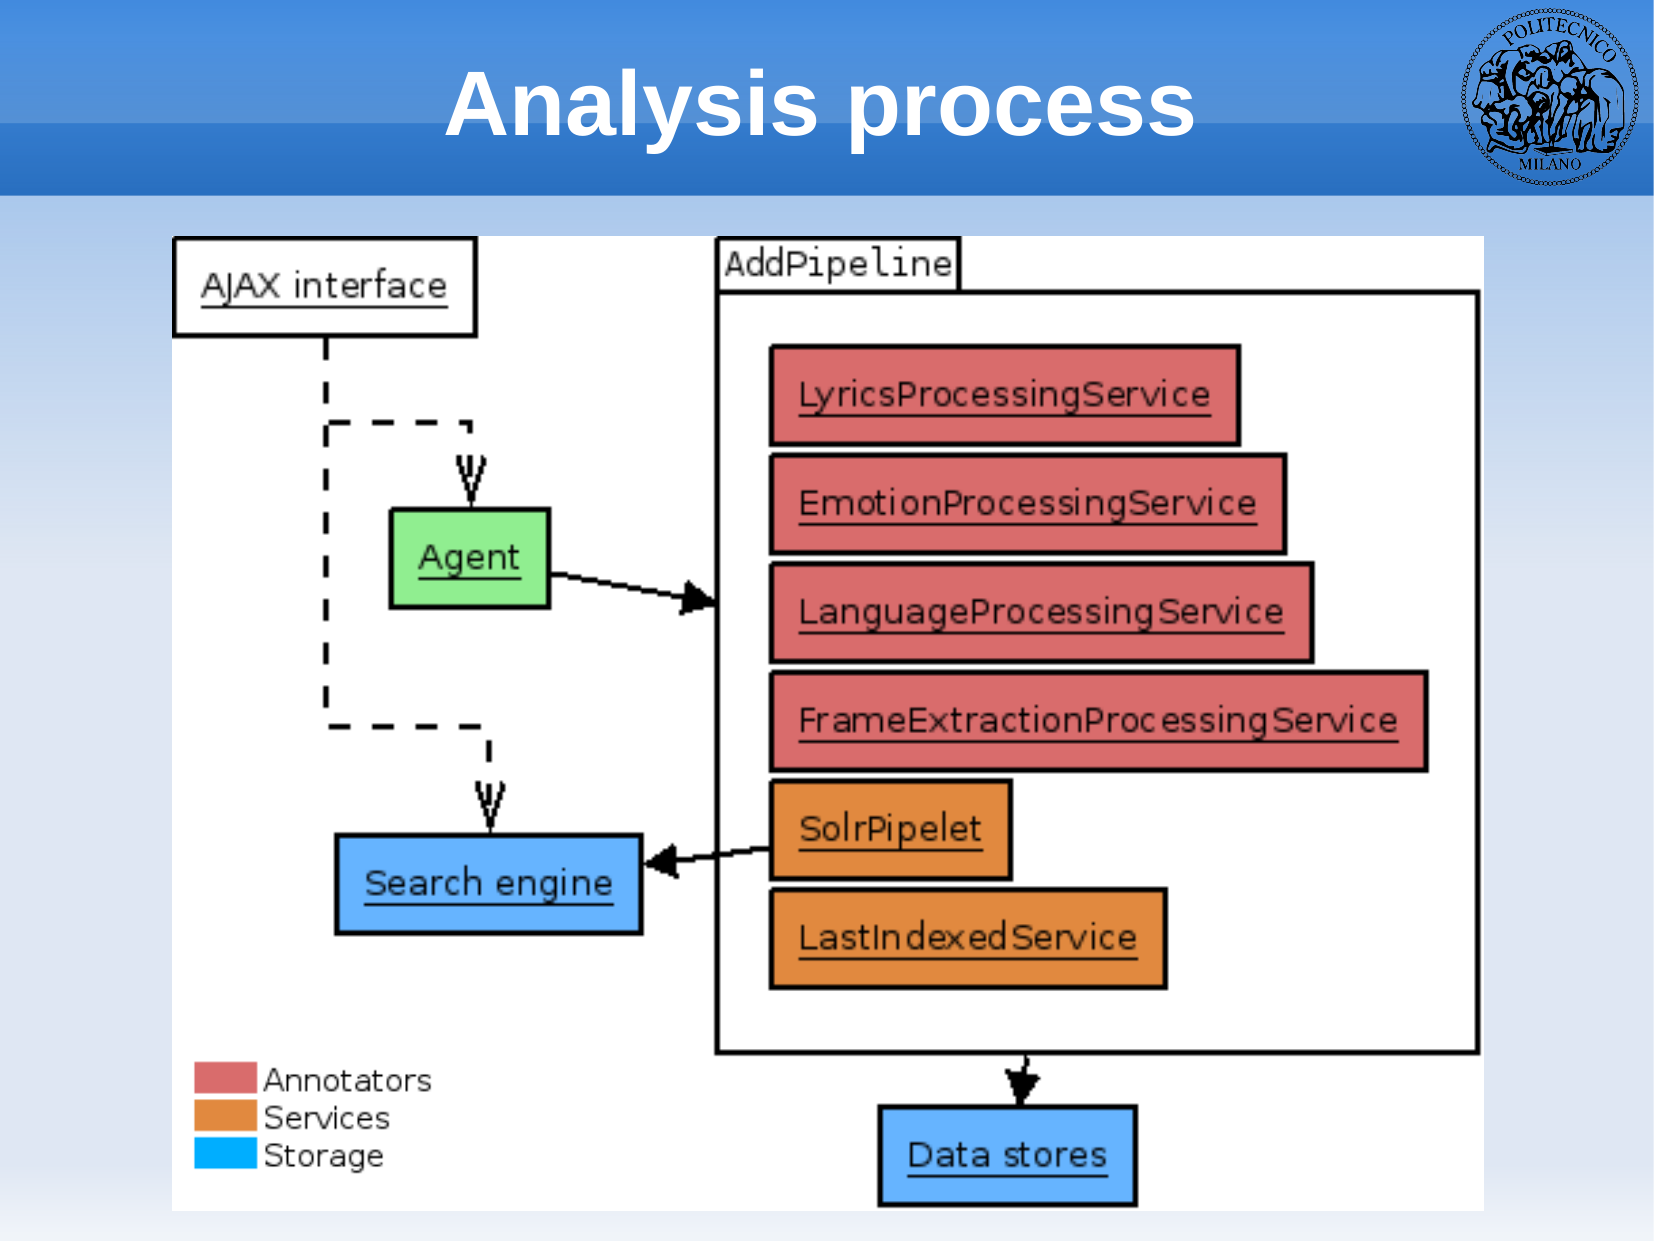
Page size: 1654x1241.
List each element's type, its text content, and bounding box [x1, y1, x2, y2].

title Analysis process [76, 0, 1565, 208]
picture [0, 0, 1654, 1241]
